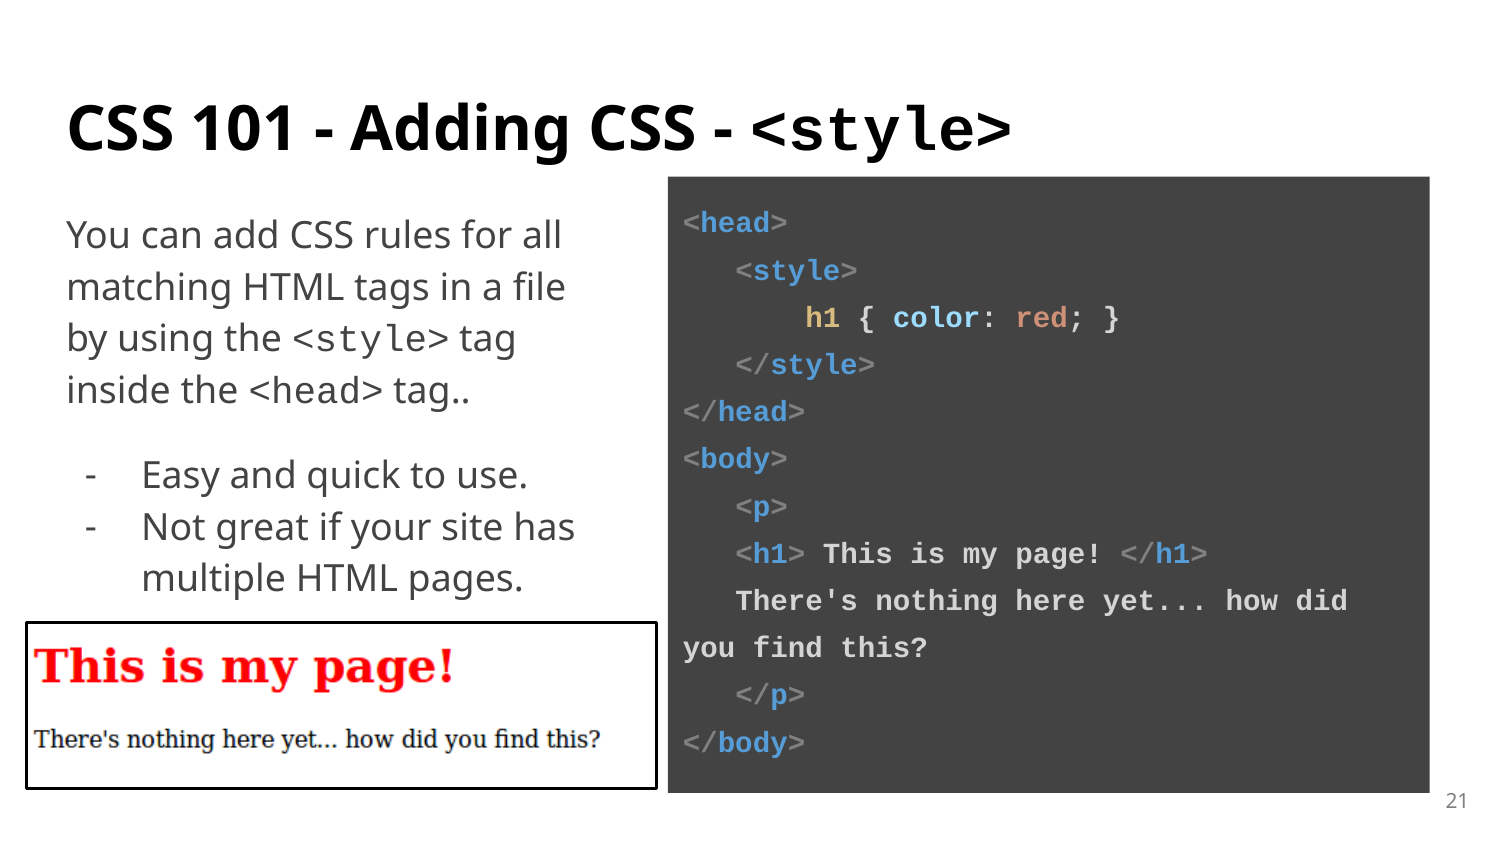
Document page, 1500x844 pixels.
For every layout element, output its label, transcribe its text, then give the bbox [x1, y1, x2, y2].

title CSS 101 - Adding CSS - <style> [51, 72, 1449, 176]
list You can add CSS rules for all matching HTML tags in a file by using the <style> tag inside the <head> tag.. Easy and quick to use. Not great if your site has multiple HTML pages. [51, 189, 632, 561]
text_box <head> <style> h1 { color: red; } </style> </head> <body> <p> <h1> This is my page! </h1> There's nothing here yet... how did you find this? </p> </body> [667, 176, 1430, 793]
slide_number <number> [1394, 769, 1484, 834]
picture [27, 623, 655, 787]
